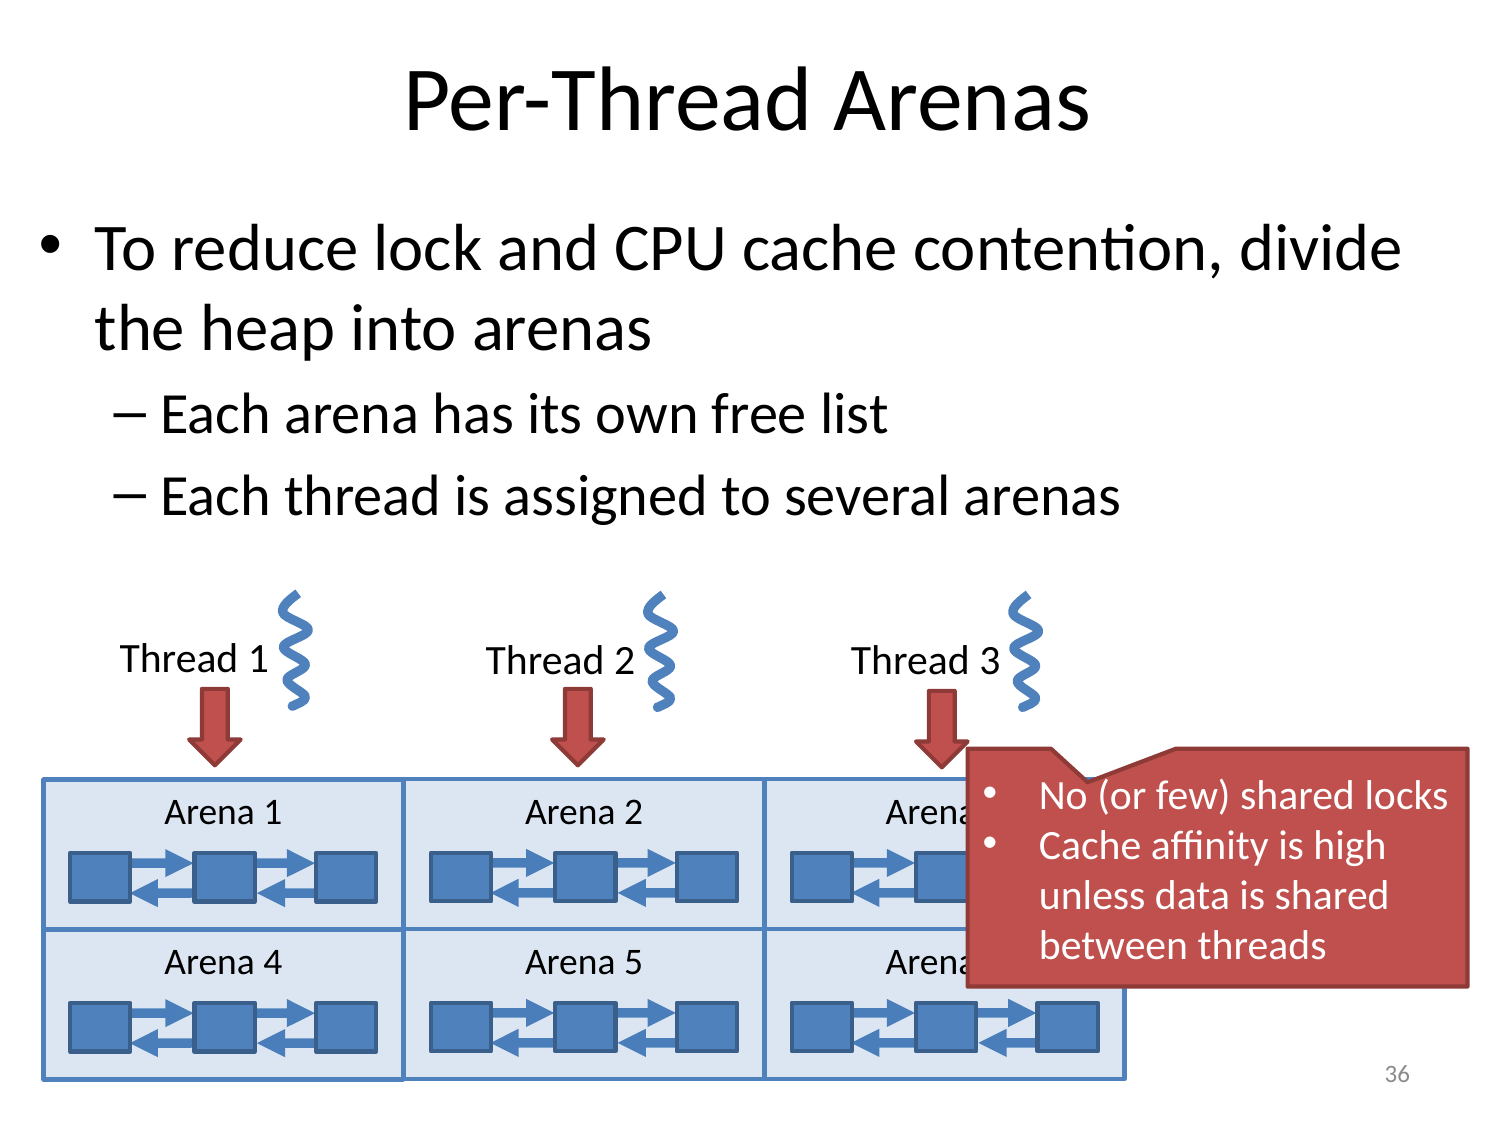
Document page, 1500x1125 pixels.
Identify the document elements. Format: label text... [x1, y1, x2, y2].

text_box [194, 852, 255, 902]
text_box Thread 3 [835, 625, 1016, 691]
text_box [70, 1002, 131, 1052]
text_box [916, 690, 968, 768]
text_box [916, 852, 967, 902]
text_box [430, 852, 492, 902]
text_box [552, 688, 604, 766]
text_box Thread 2 [470, 625, 651, 691]
text_box Thread 1 [104, 623, 285, 689]
text_box [916, 1002, 977, 1052]
text_box Arena 3 [765, 779, 967, 929]
list To reduce lock and CPU cache contention, divide the heap into arenas Each arena has its own free list Each thread is assigned to several arenas [23, 195, 1468, 562]
text_box [676, 852, 737, 902]
text_box [189, 688, 241, 766]
title Per-Thread Arenas [7, 0, 1488, 188]
text_box [555, 1002, 616, 1052]
text_box Arena 2 [404, 779, 764, 929]
text_box Arena 6 [765, 929, 1125, 1080]
text_box [316, 1002, 377, 1052]
text_box Arena 5 [404, 929, 764, 1080]
text_box Arena 1 [43, 779, 404, 929]
text_box [1037, 1002, 1098, 1052]
text_box [70, 852, 131, 902]
text_box [316, 852, 377, 902]
text_box [194, 1002, 255, 1052]
text_box [430, 1002, 492, 1052]
text_box [791, 1002, 852, 1052]
slide_number <number> [1074, 1042, 1425, 1103]
text_box [555, 852, 616, 902]
text_box No (or few) shared locks Cache affinity is high unless data is shared between threads [967, 748, 1468, 987]
text_box Arena 4 [43, 929, 404, 1080]
text_box [791, 852, 852, 902]
text_box [676, 1002, 737, 1052]
